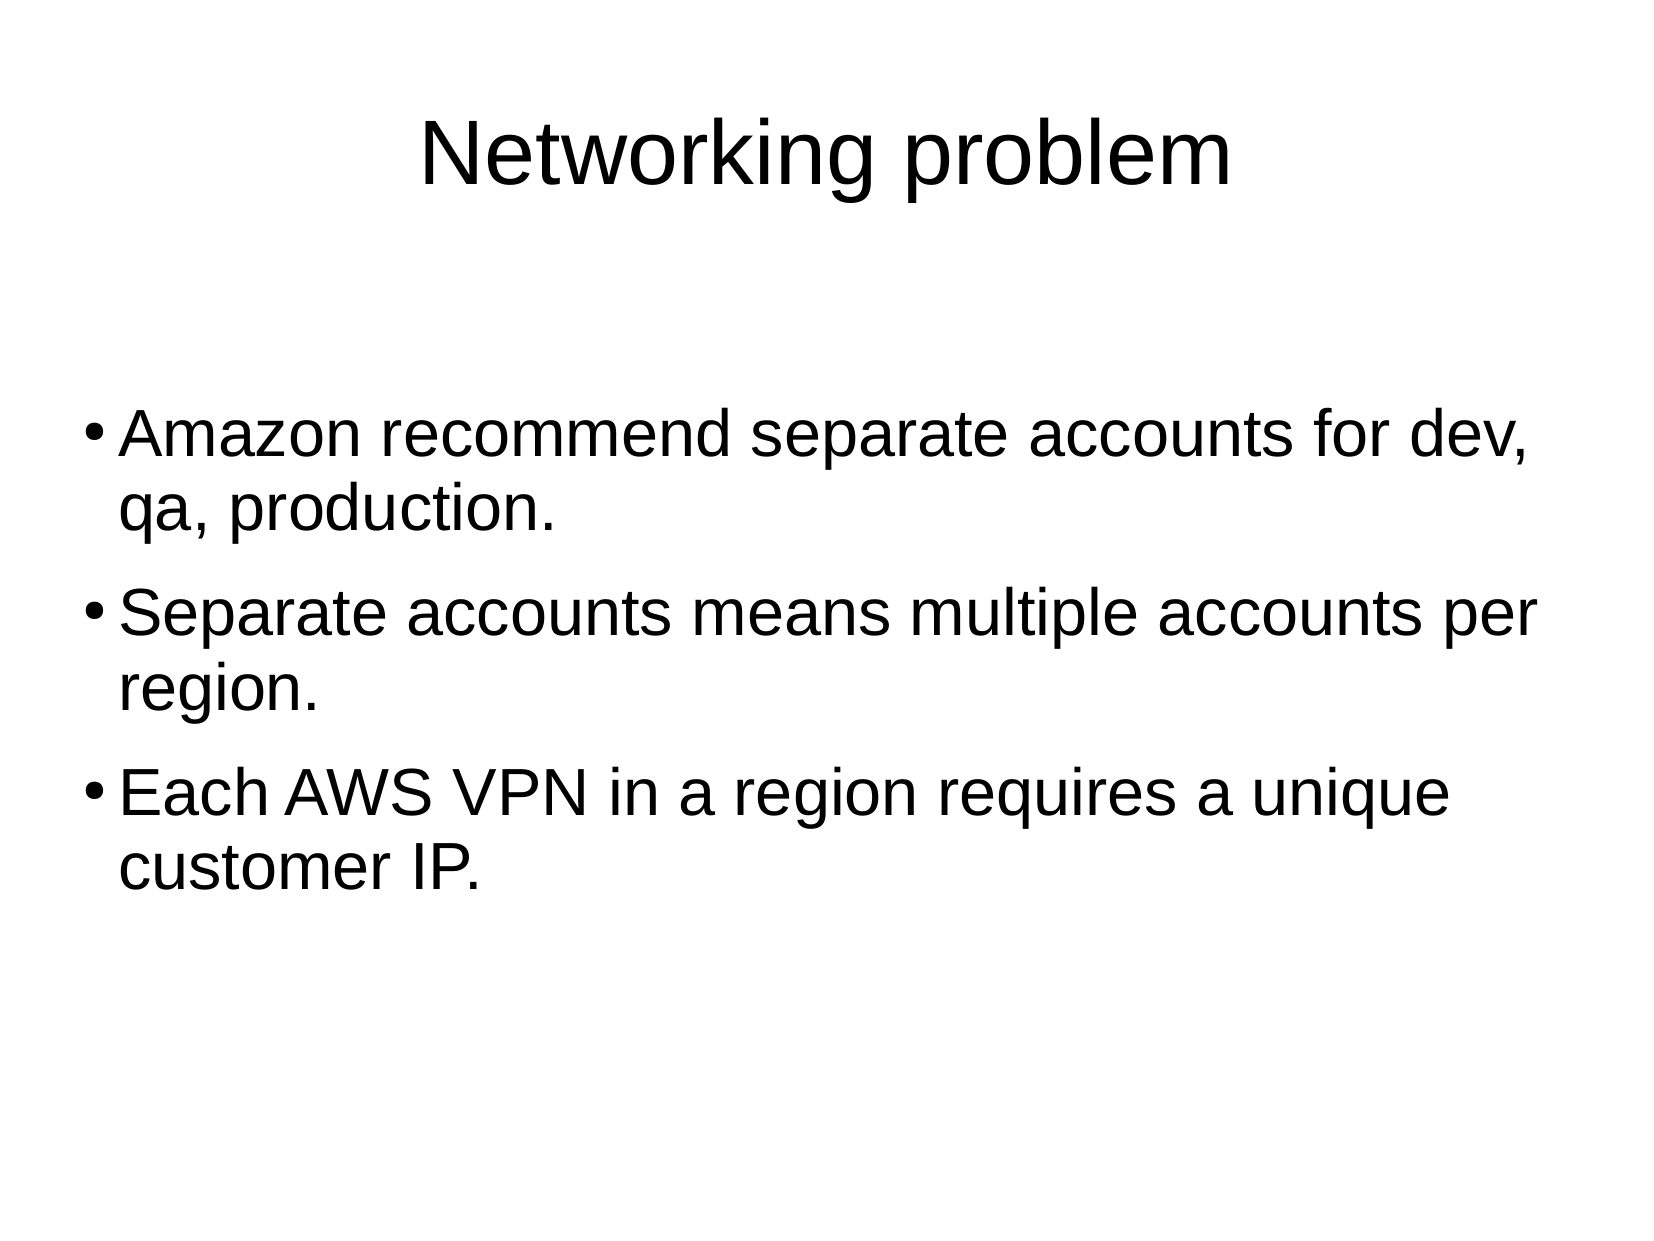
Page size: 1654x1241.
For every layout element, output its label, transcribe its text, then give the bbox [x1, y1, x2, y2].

subtitle Amazon recommend separate accounts for dev, qa, production. Separate accounts means multiple accounts per region. Each AWS VPN in a region requires a unique customer IP. [82, 290, 1571, 1010]
title Networking problem [82, 49, 1571, 257]
